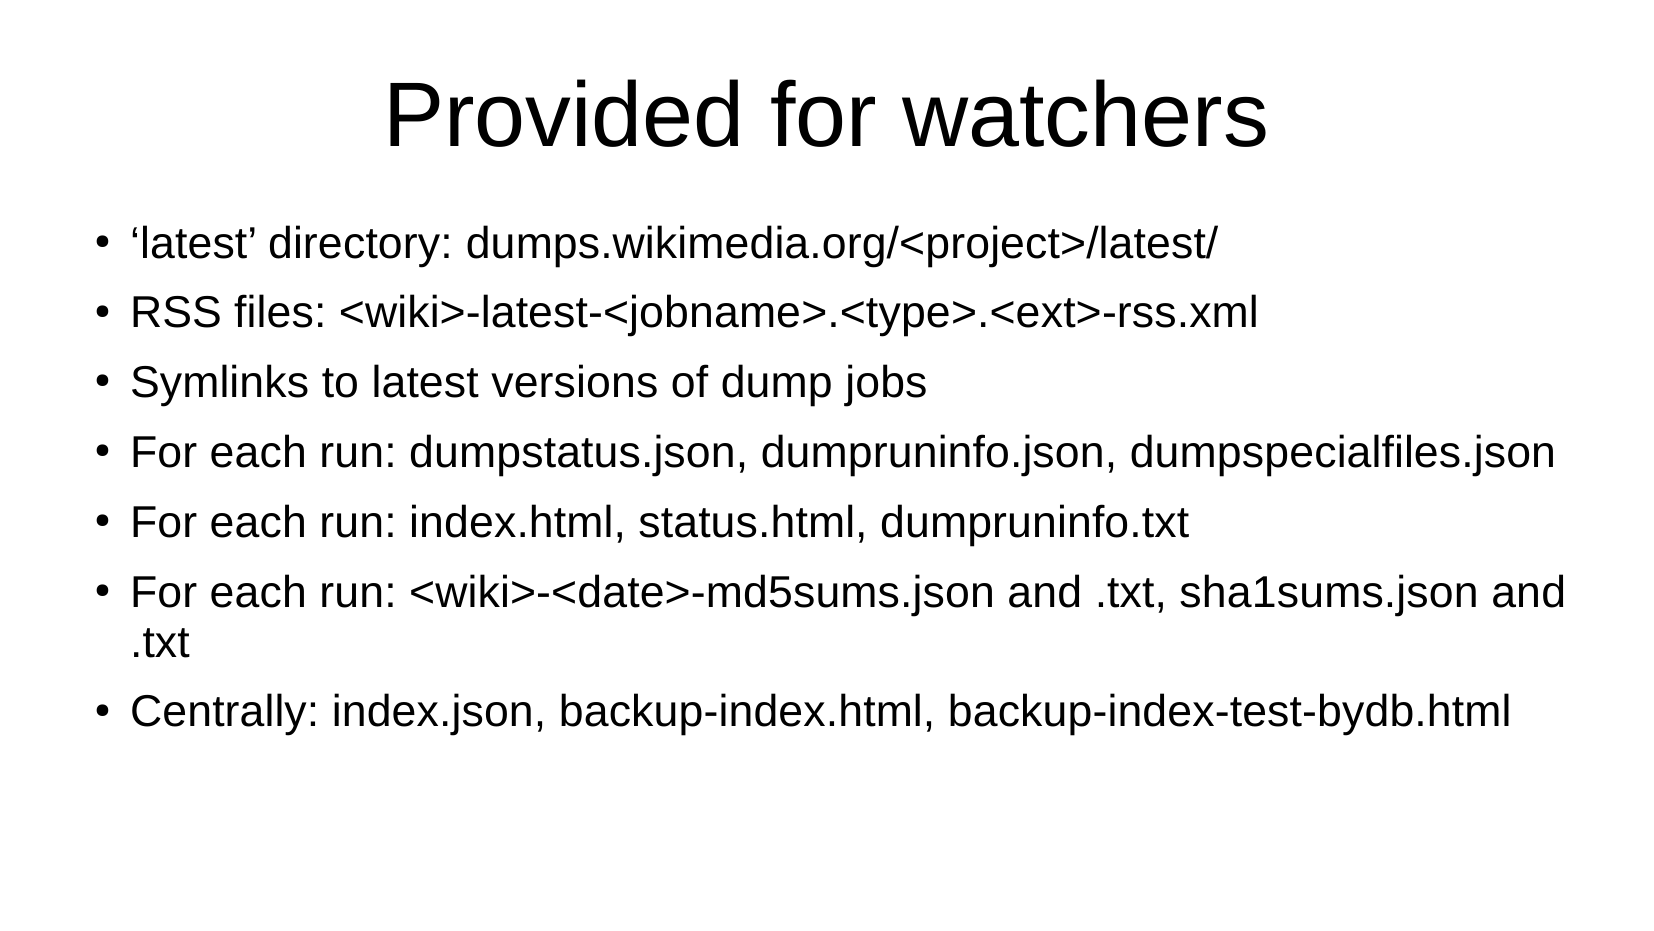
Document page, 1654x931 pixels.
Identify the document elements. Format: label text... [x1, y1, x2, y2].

list ‘latest’ directory: dumps.wikimedia.org/<project>/latest/ RSS files: <wiki>-latest-<jobname>.<type>.<ext>-rss.xml Symlinks to latest versions of dump jobs For each run: dumpstatus.json, dumpruninfo.json, dumpspecialfiles.json For each run: index.html, status.html, dumpruninfo.txt For each run: <wiki>-<date>-md5sums.json and .txt, sha1sums.json and .txt Centrally: index.json, backup-index.html, backup-index-test-bydb.html [82, 217, 1571, 758]
title Provided for watchers [82, 37, 1571, 193]
